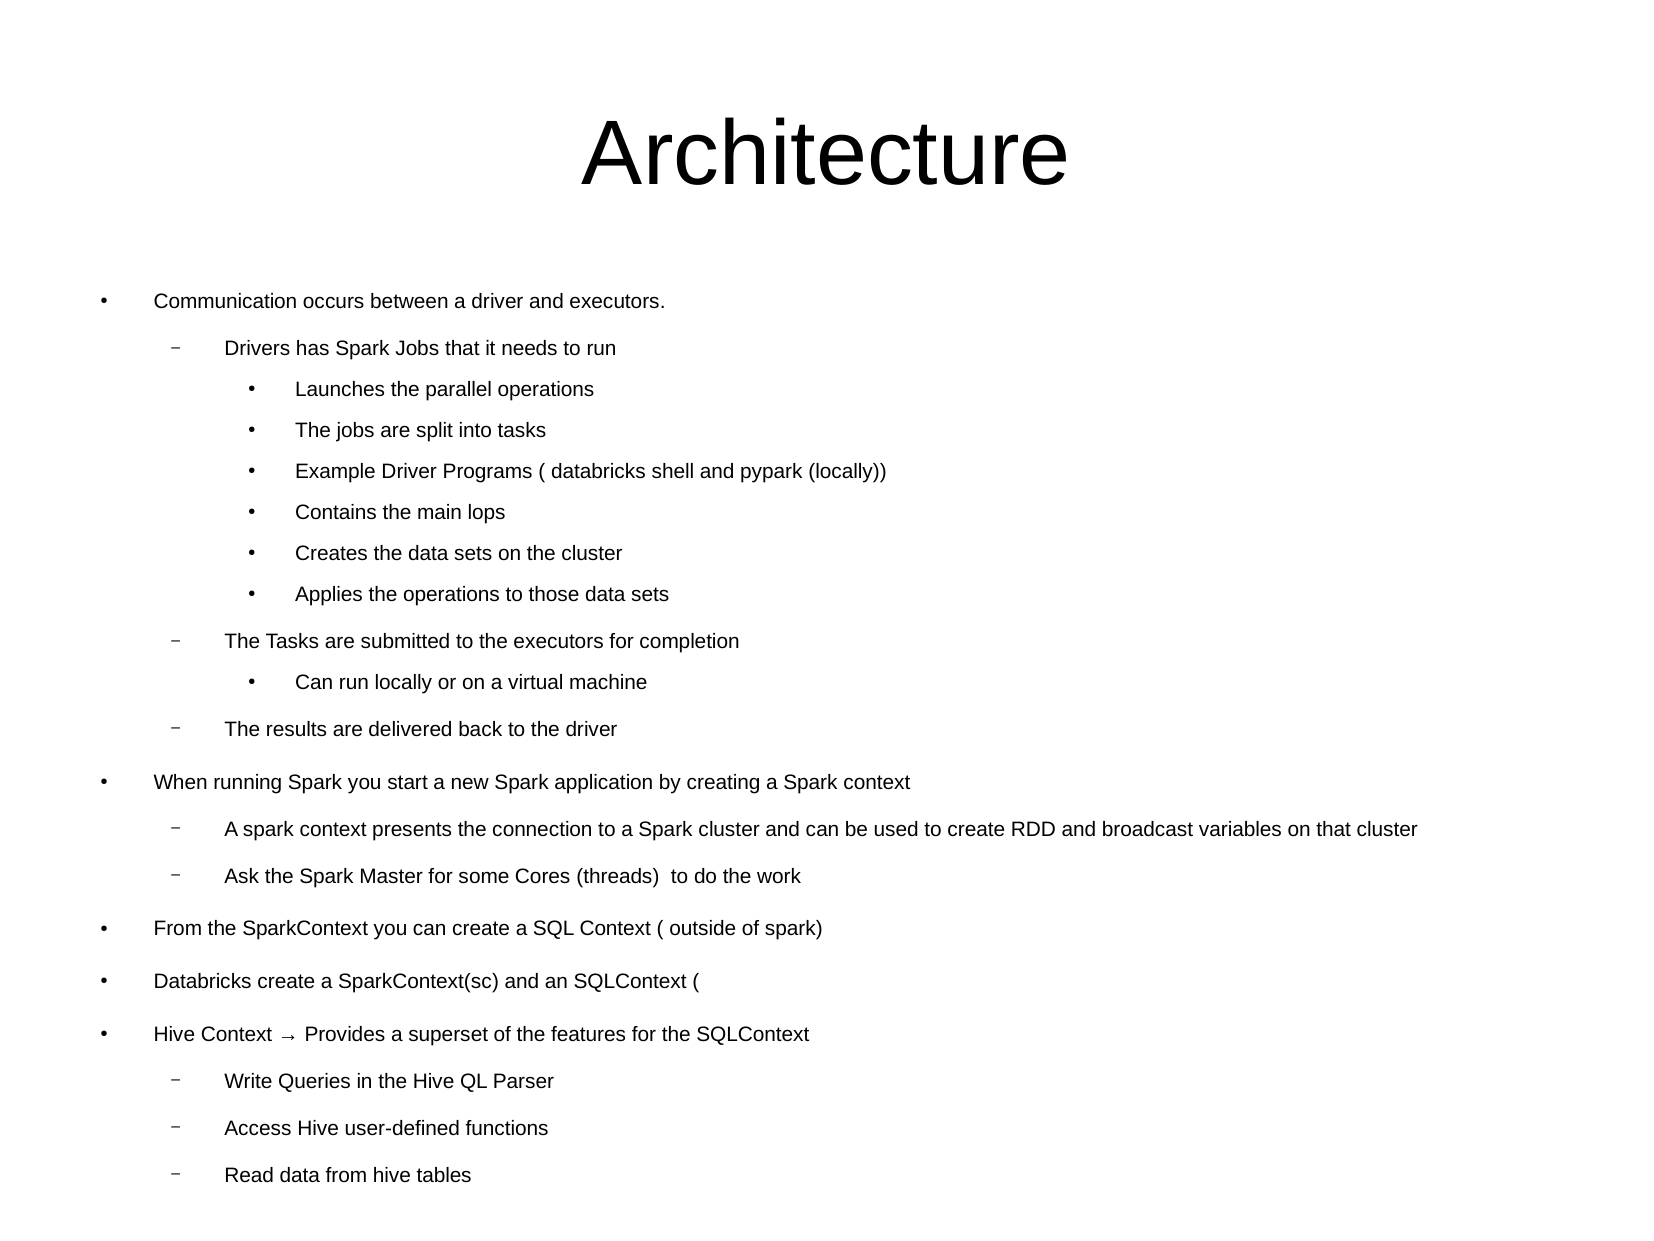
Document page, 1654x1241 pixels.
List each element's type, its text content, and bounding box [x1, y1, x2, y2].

title Architecture [82, 49, 1571, 257]
list Communication occurs between a driver and executors. Drivers has Spark Jobs that it needs to run Launches the parallel operations The jobs are split into tasks Example Driver Programs ( databricks shell and pypark (locally)) Contains the main lops Creates the data sets on the cluster Applies the operations to those data sets The Tasks are submitted to the executors for completion Can run locally or on a virtual machine The results are delivered back to the driver When running Spark you start a new Spark application by creating a Spark context A spark context presents the connection to a Spark cluster and can be used to create RDD and broadcast variables on that cluster Ask the Spark Master for some Cores (threads) to do the work From the SparkContext you can create a SQL Context ( outside of spark) Databricks create a SparkContext(sc) and an SQLContext ( Hive Context → Provides a superset of the features for the SQLContext Write Queries in the Hive QL Parser Access Hive user-defined functions Read data from hive tables [82, 290, 1571, 1216]
